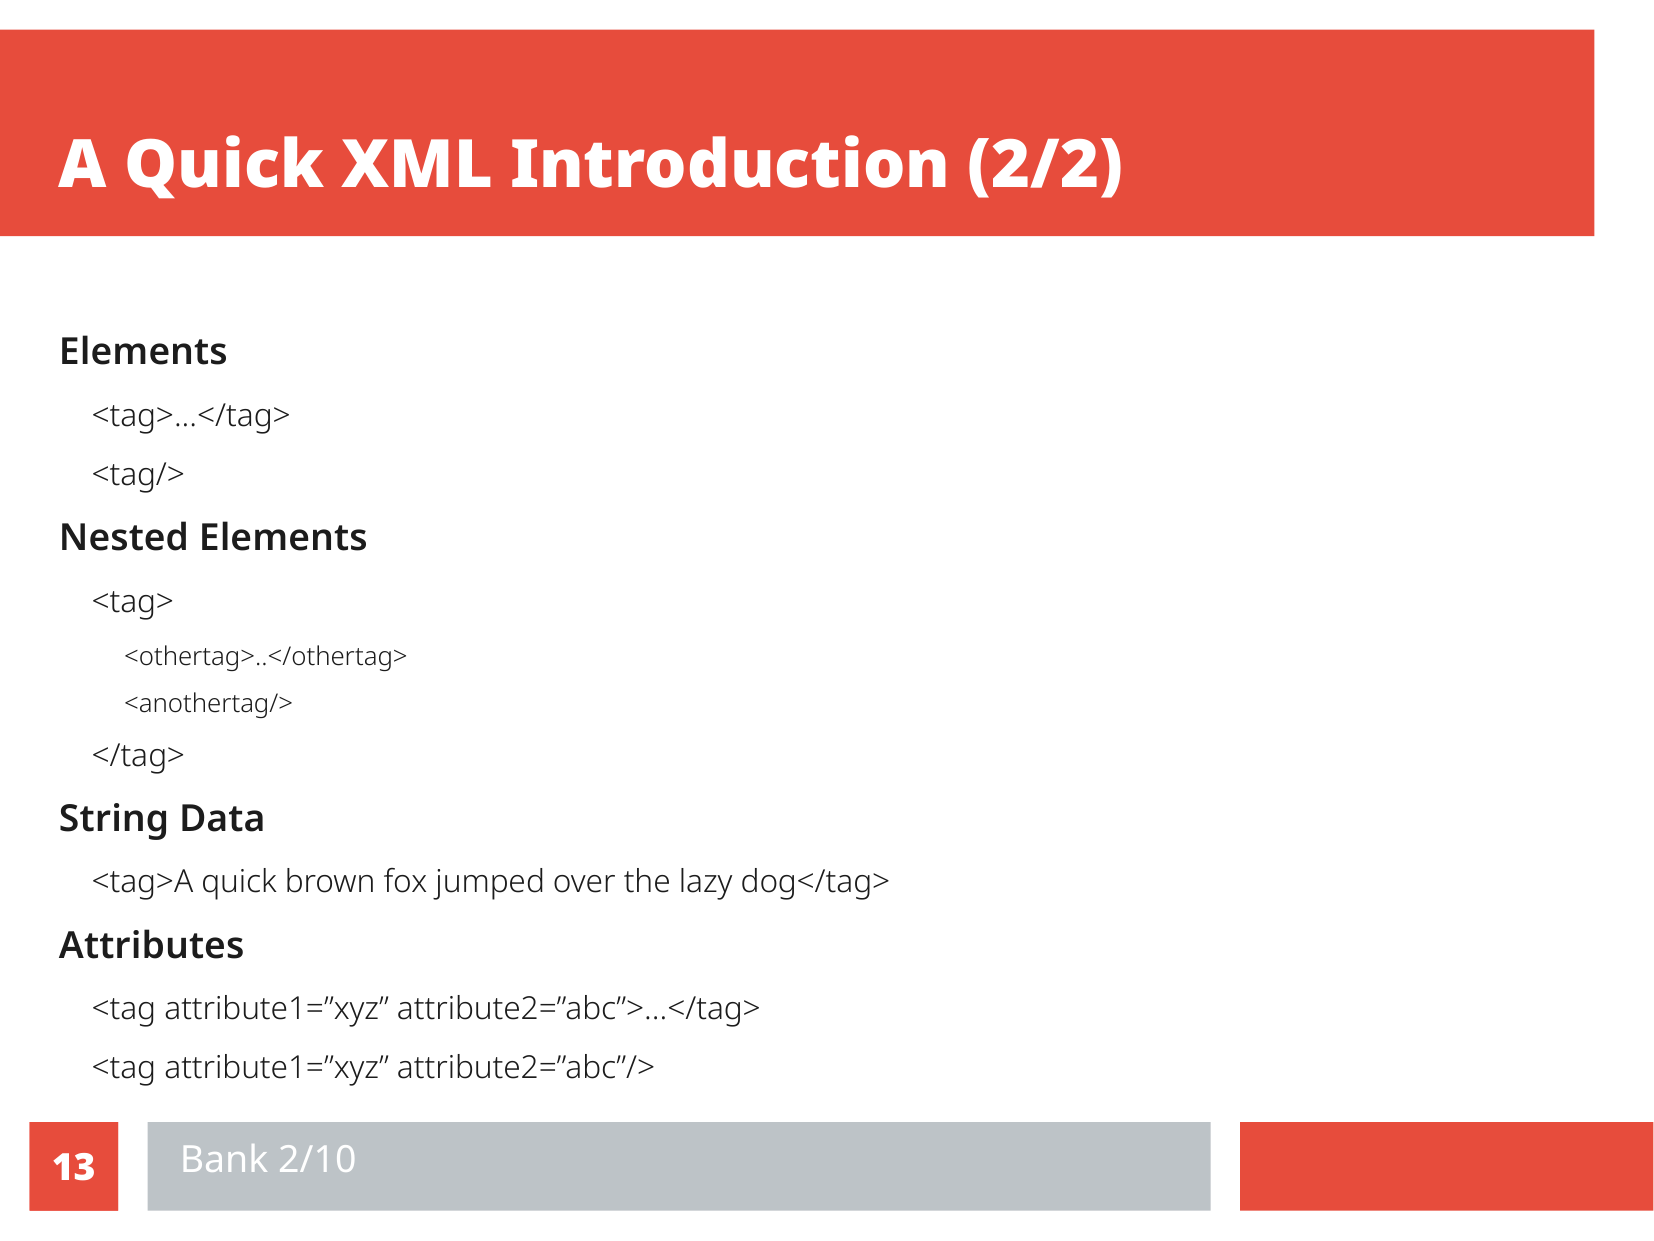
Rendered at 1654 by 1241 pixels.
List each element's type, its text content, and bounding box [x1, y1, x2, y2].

text_box Bank 2/10 [165, 1125, 736, 1184]
title A Quick XML Introduction (2/2) [59, 59, 1595, 207]
list Elements <tag>...</tag> <tag/> Nested Elements <tag> <othertag>..</othertag> <anothertag/> </tag> String Data <tag>A quick brown fox jumped over the lazy dog</tag> Attributes <tag attribute1=”xyz” attribute2=”abc”>...</tag> <tag attribute1=”xyz” attribute2=”abc”/> [59, 324, 1565, 1093]
